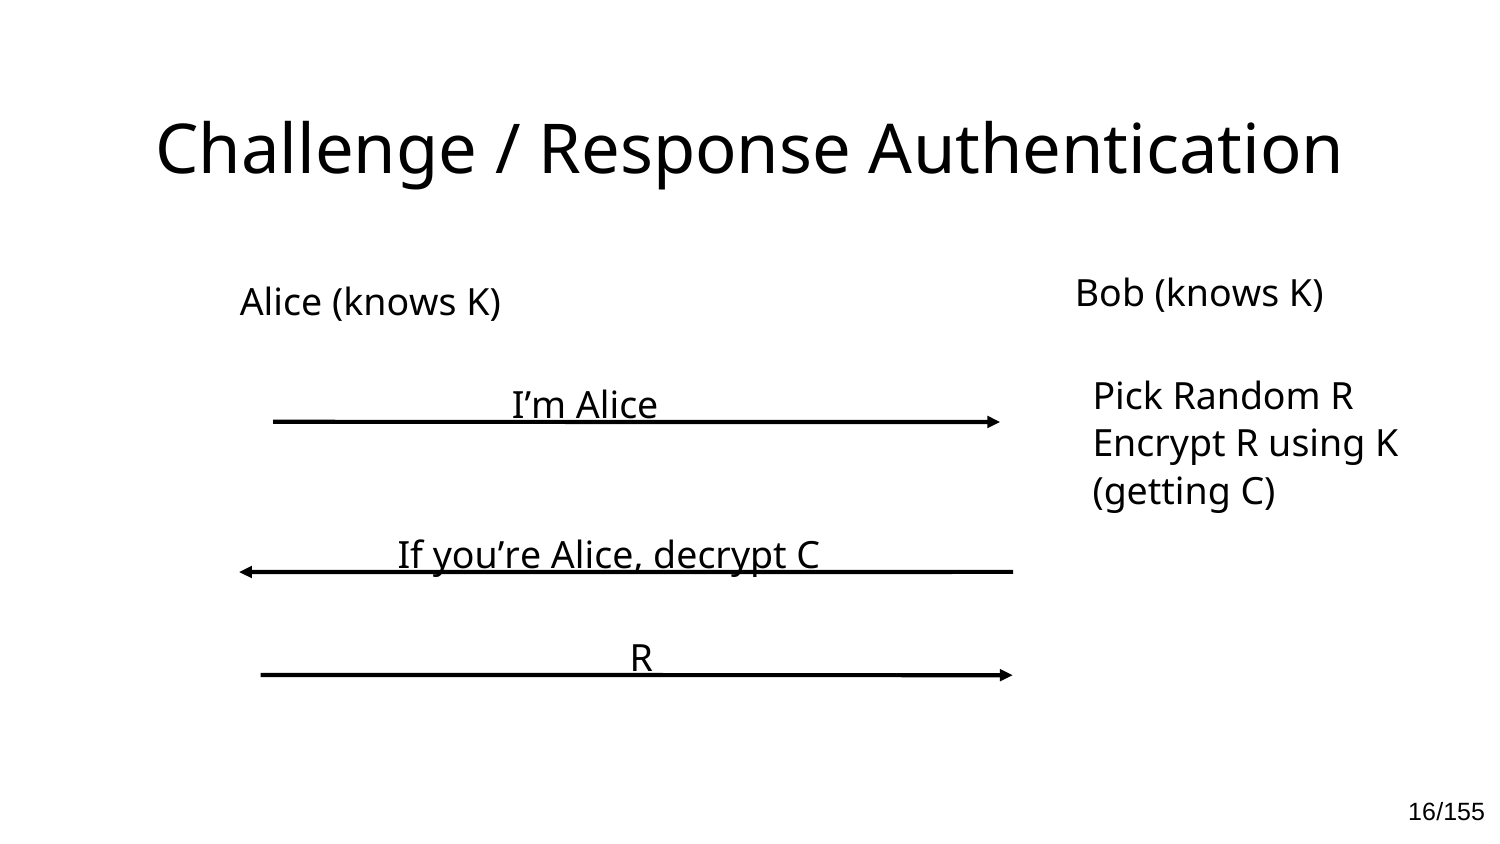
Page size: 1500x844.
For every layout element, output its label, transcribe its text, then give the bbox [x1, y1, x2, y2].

title Challenge / Response Authentication [112, 54, 1388, 237]
text_box Pick Random R Encrypt R using K (getting C) [1077, 363, 1414, 520]
text_box Alice (knows K) [224, 269, 517, 331]
text_box R [614, 626, 669, 687]
text_box If you’re Alice, decrypt C [382, 523, 837, 584]
text_box Bob (knows K) [1059, 260, 1340, 322]
text_box I’m Alice [496, 373, 775, 434]
